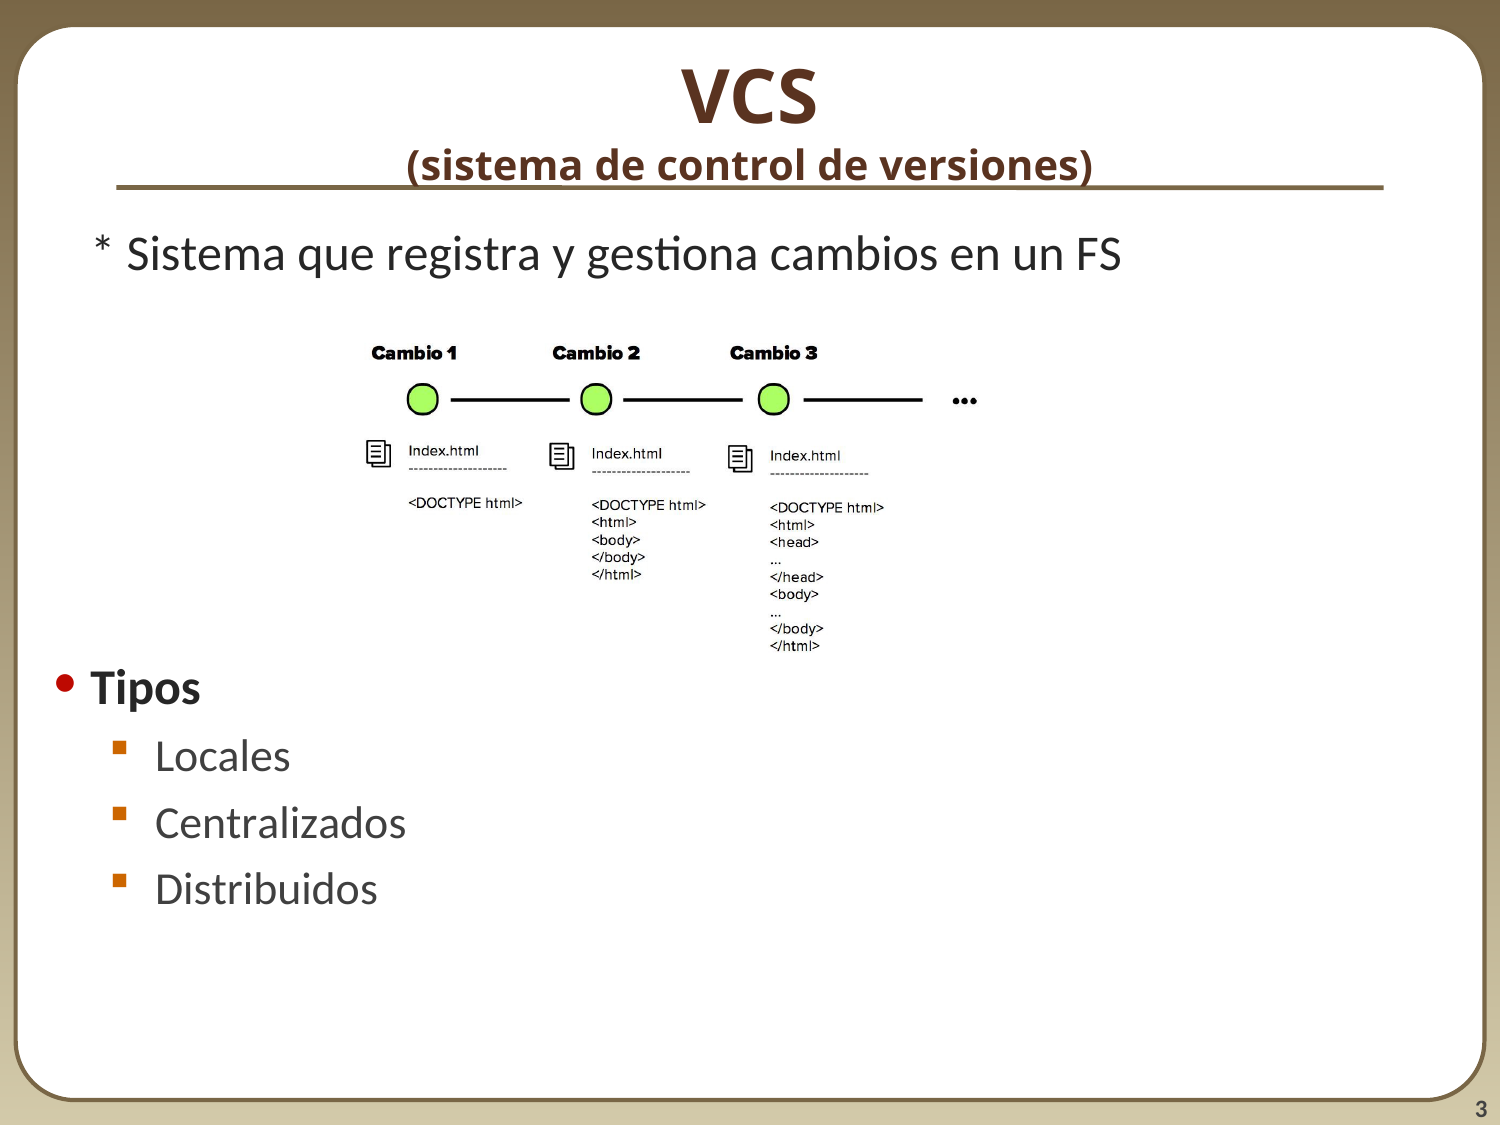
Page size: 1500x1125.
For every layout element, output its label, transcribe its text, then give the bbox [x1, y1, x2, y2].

list * Sistema que registra y gestiona cambios en un FS Tipos Locales Centralizados Distribuidos [0, 212, 1500, 1125]
picture [330, 291, 1021, 694]
title VCS (sistema de control de versiones) [0, 24, 1500, 212]
